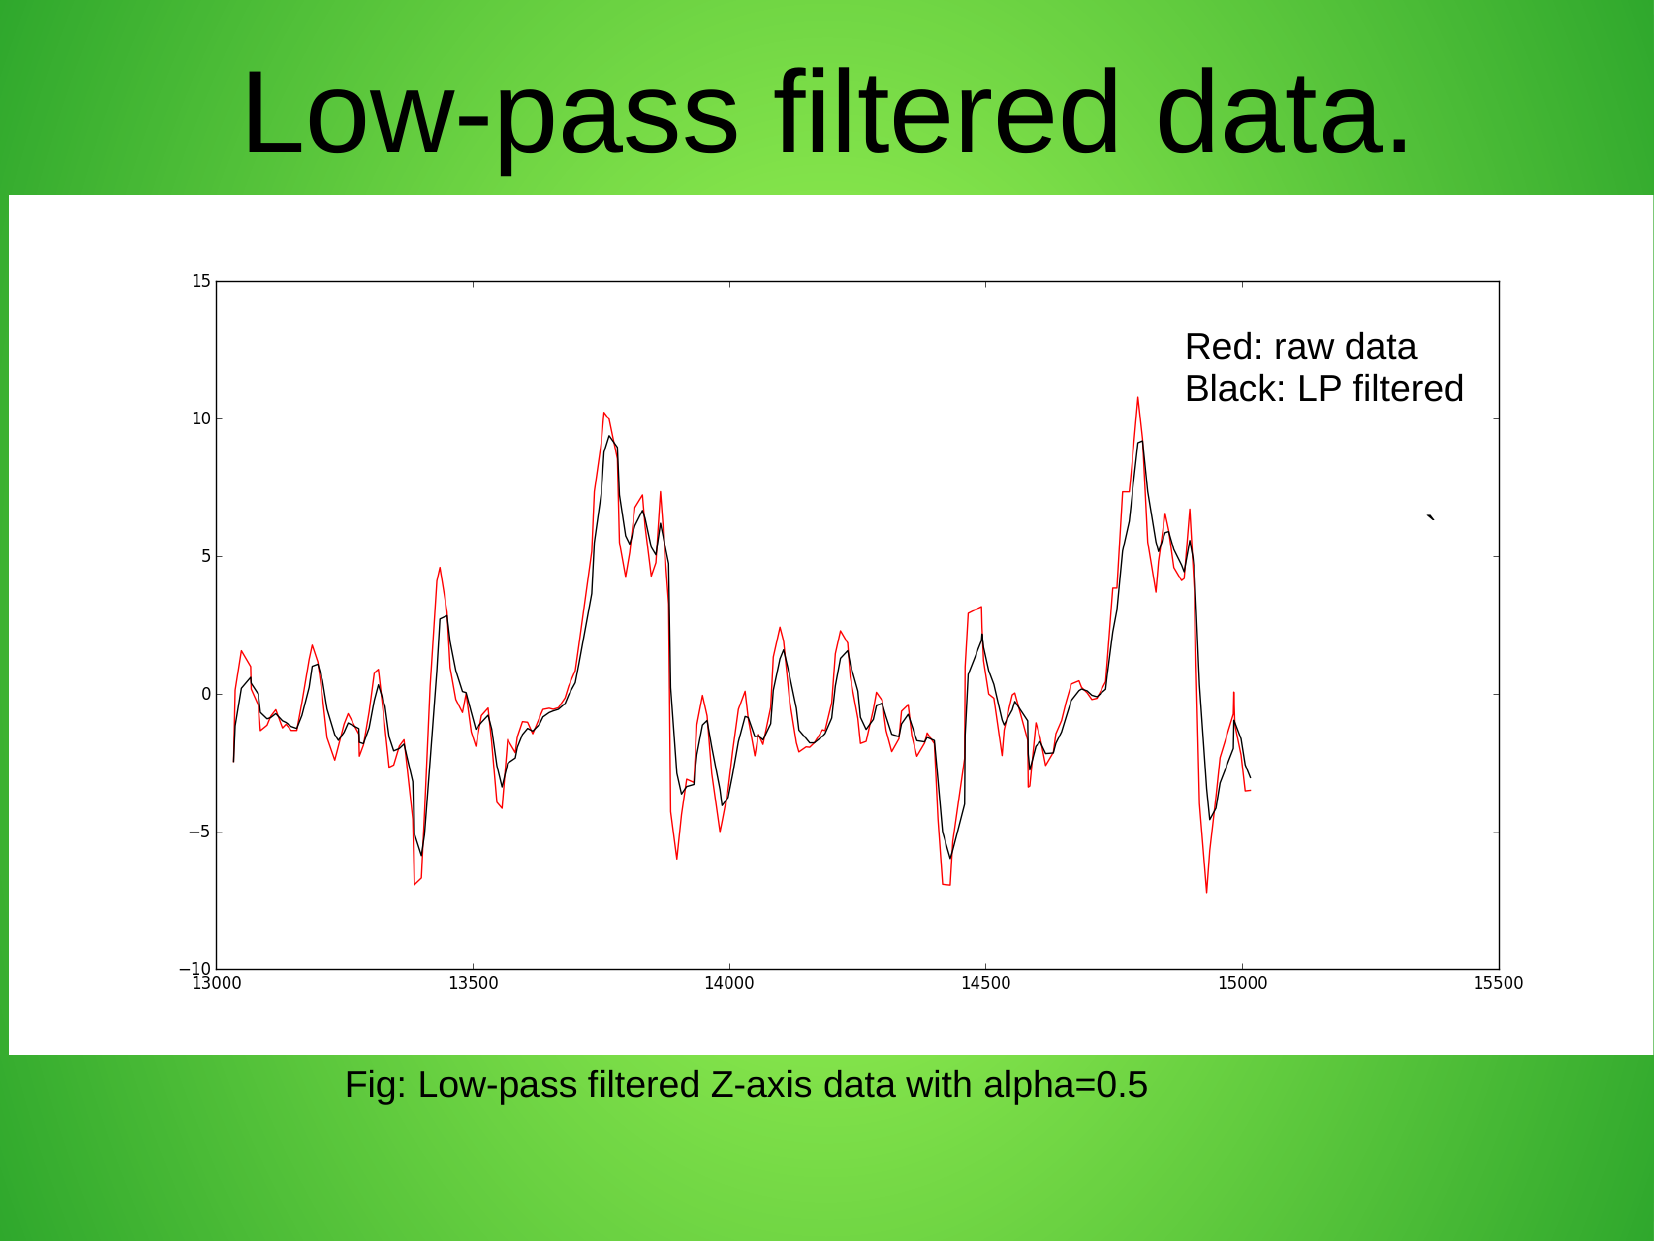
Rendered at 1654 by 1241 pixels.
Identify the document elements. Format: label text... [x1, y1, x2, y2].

text_box Fig: Low-pass filtered Z-axis data with alpha=0.5 [330, 1055, 1246, 1134]
text_box Red: raw data Black: LP filtered [1170, 318, 1501, 417]
text_box ` [1410, 501, 1453, 559]
picture [9, 195, 1654, 1055]
title Low-pass filtered data. [84, 9, 1574, 195]
